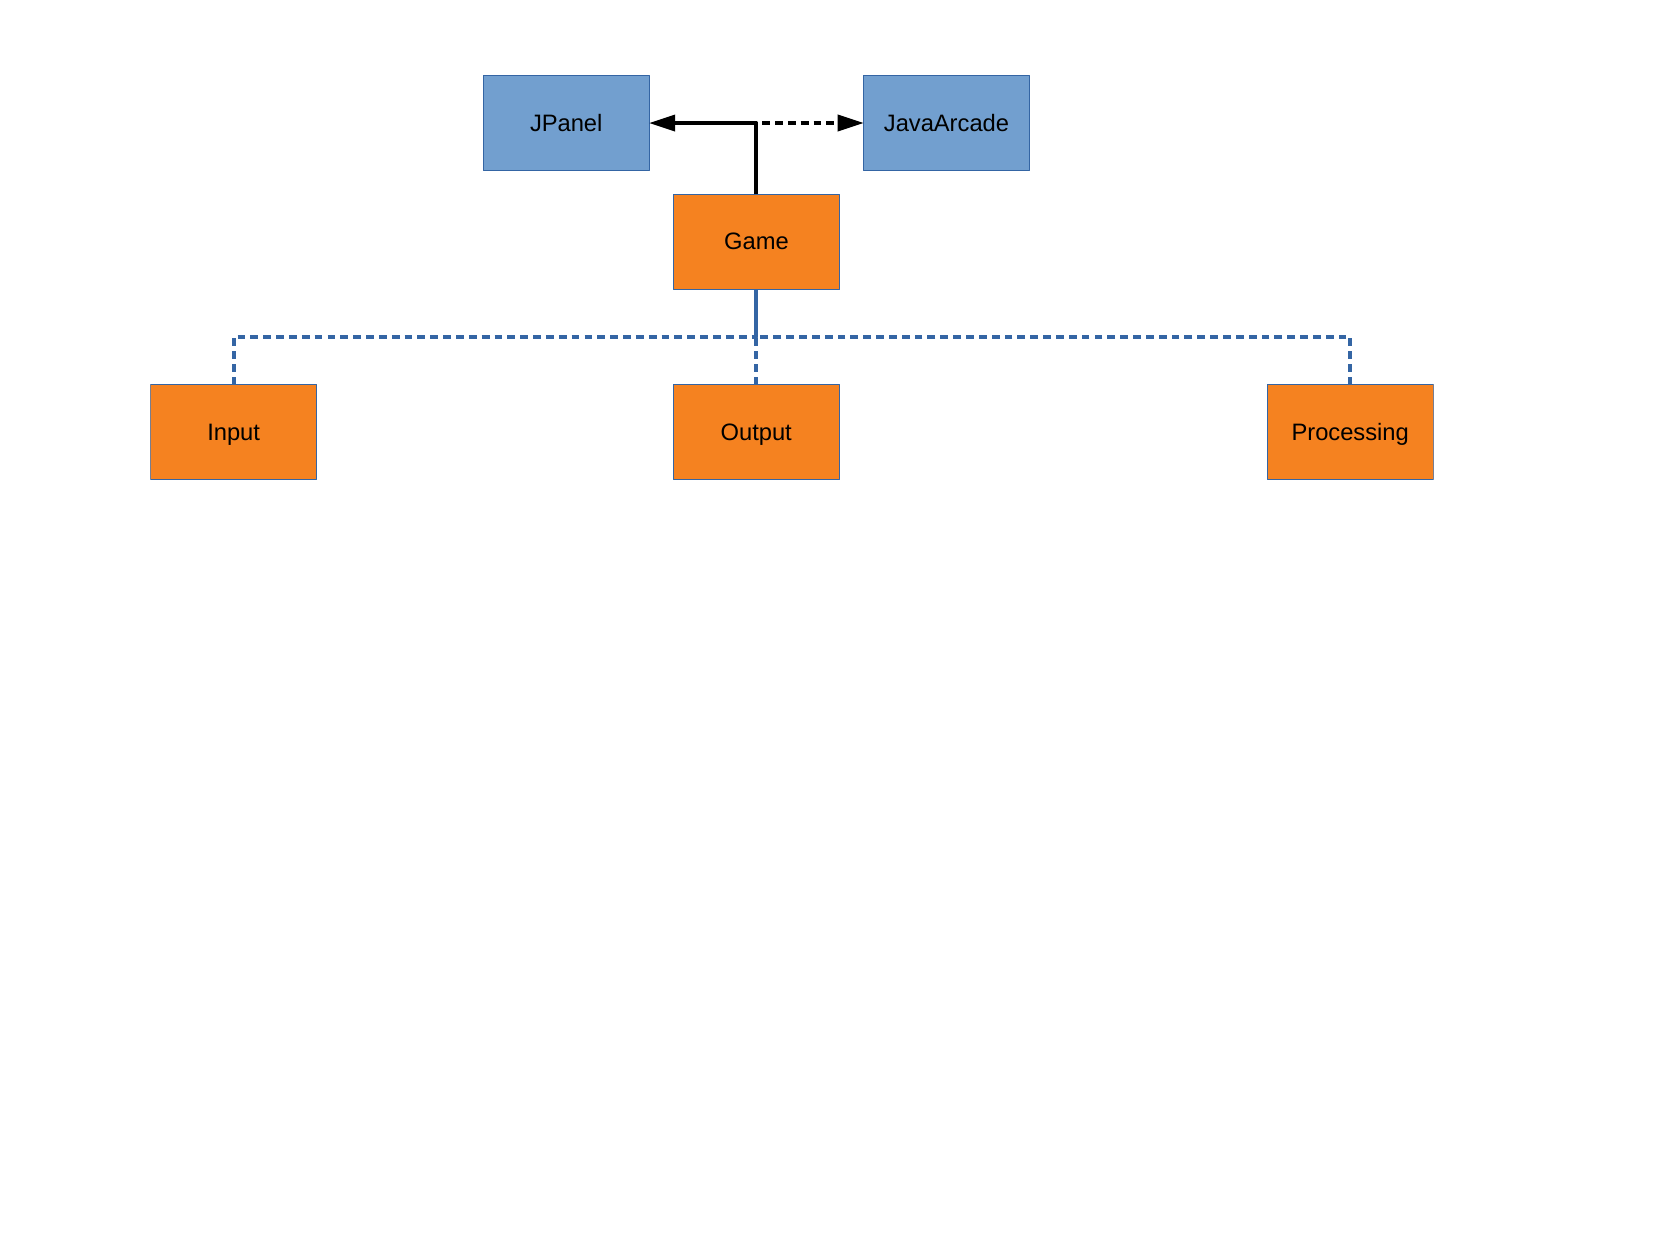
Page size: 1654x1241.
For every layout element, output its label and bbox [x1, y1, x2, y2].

picture [150, 75, 1435, 481]
